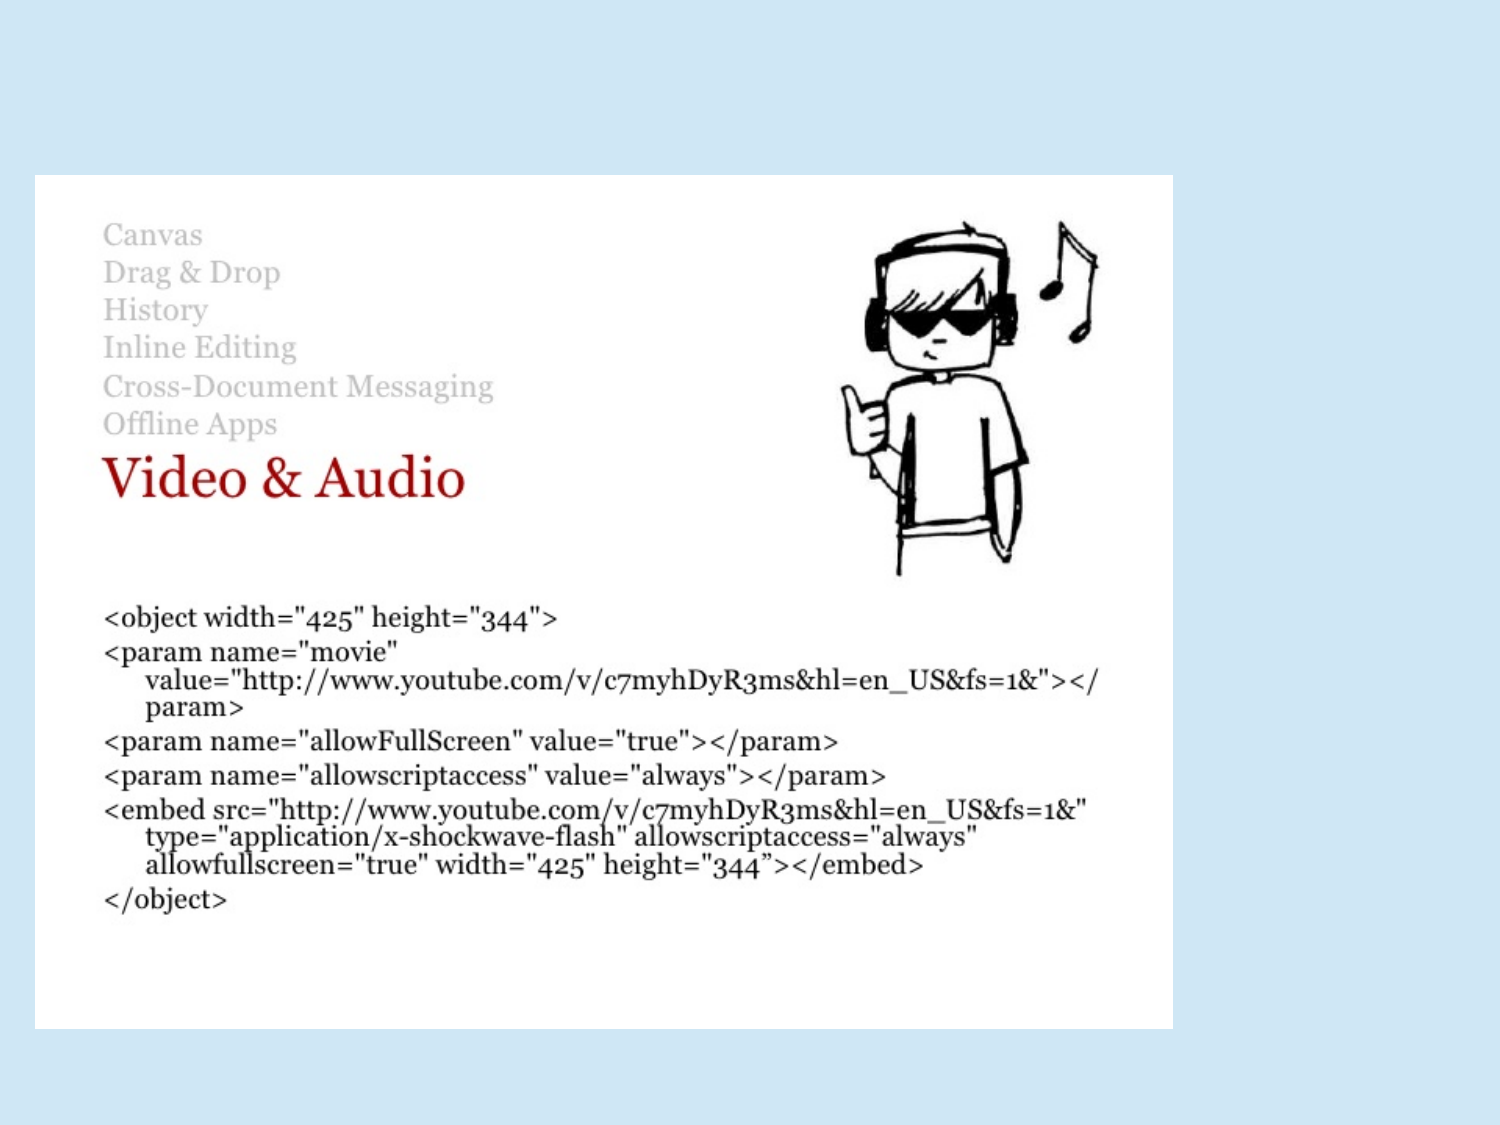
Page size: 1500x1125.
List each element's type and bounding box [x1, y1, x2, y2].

picture [35, 175, 1173, 1029]
